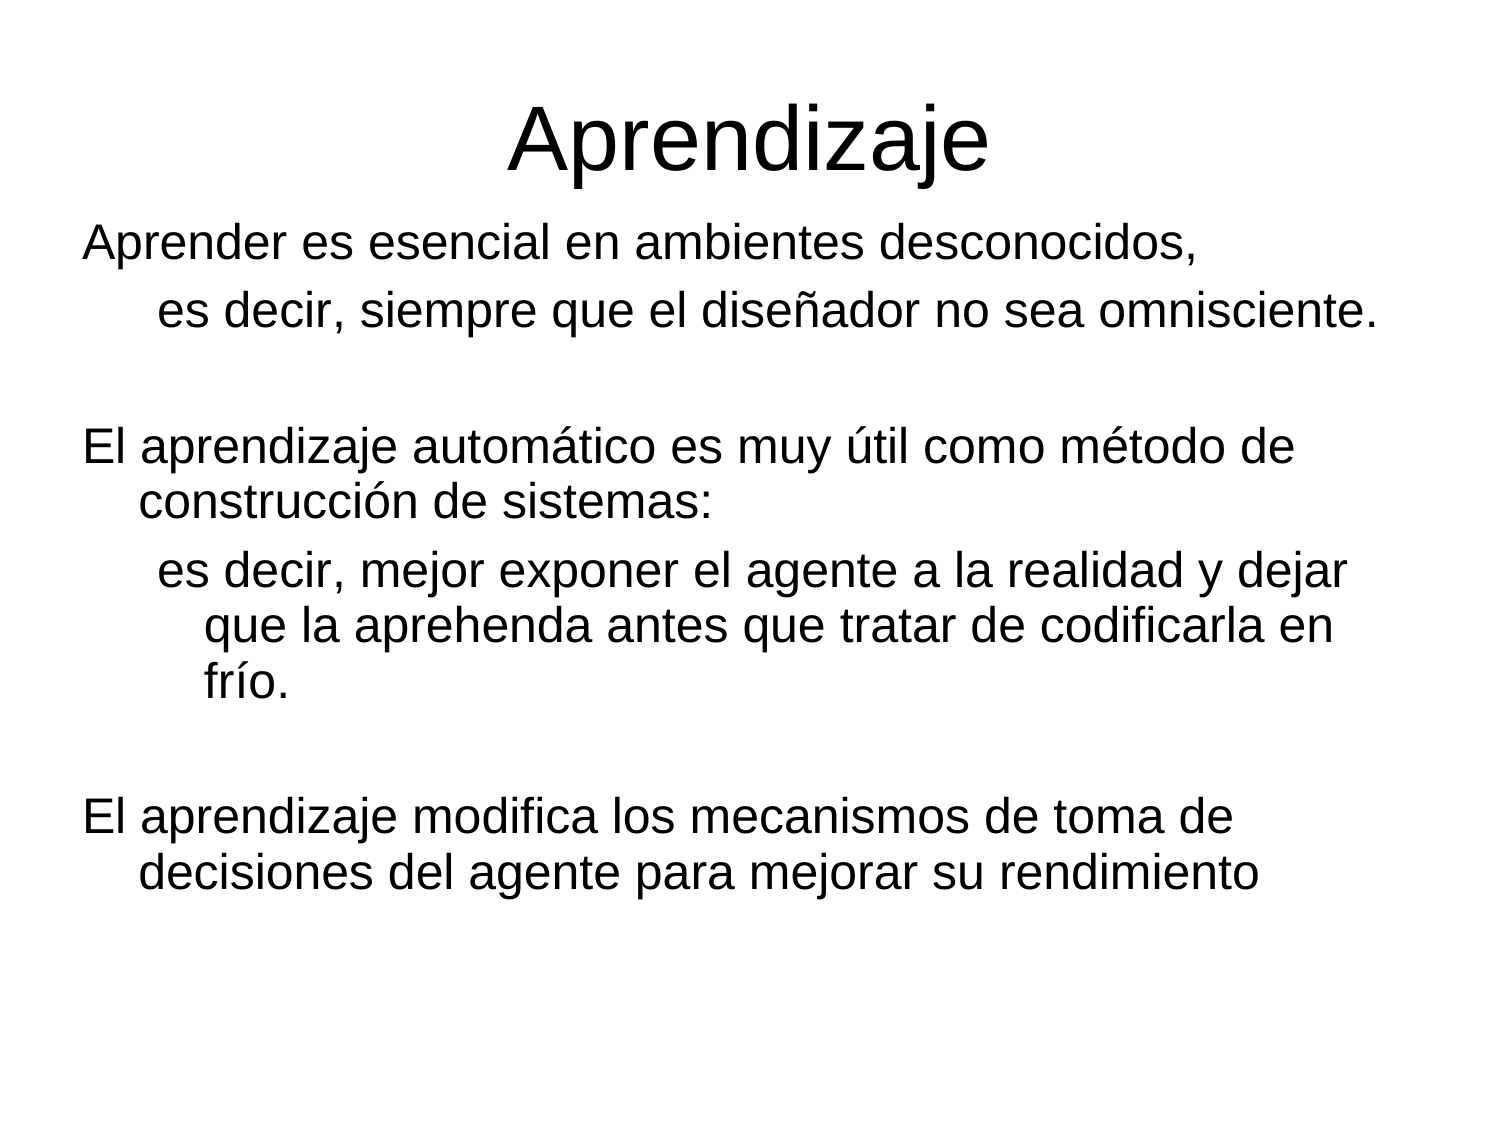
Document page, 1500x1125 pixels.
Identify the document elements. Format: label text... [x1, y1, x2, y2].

list Aprender es esencial en ambientes desconocidos, es decir, siempre que el diseñador no sea omnisciente. El aprendizaje automático es muy útil como método de construcción de sistemas: es decir, mejor exponer el agente a la realidad y dejar que la aprehenda antes que tratar de codificarla en frío. El aprendizaje modifica los mecanismos de toma de decisiones del agente para mejorar su rendimiento [67, 206, 1418, 1052]
title Aprendizaje [75, 45, 1426, 233]
